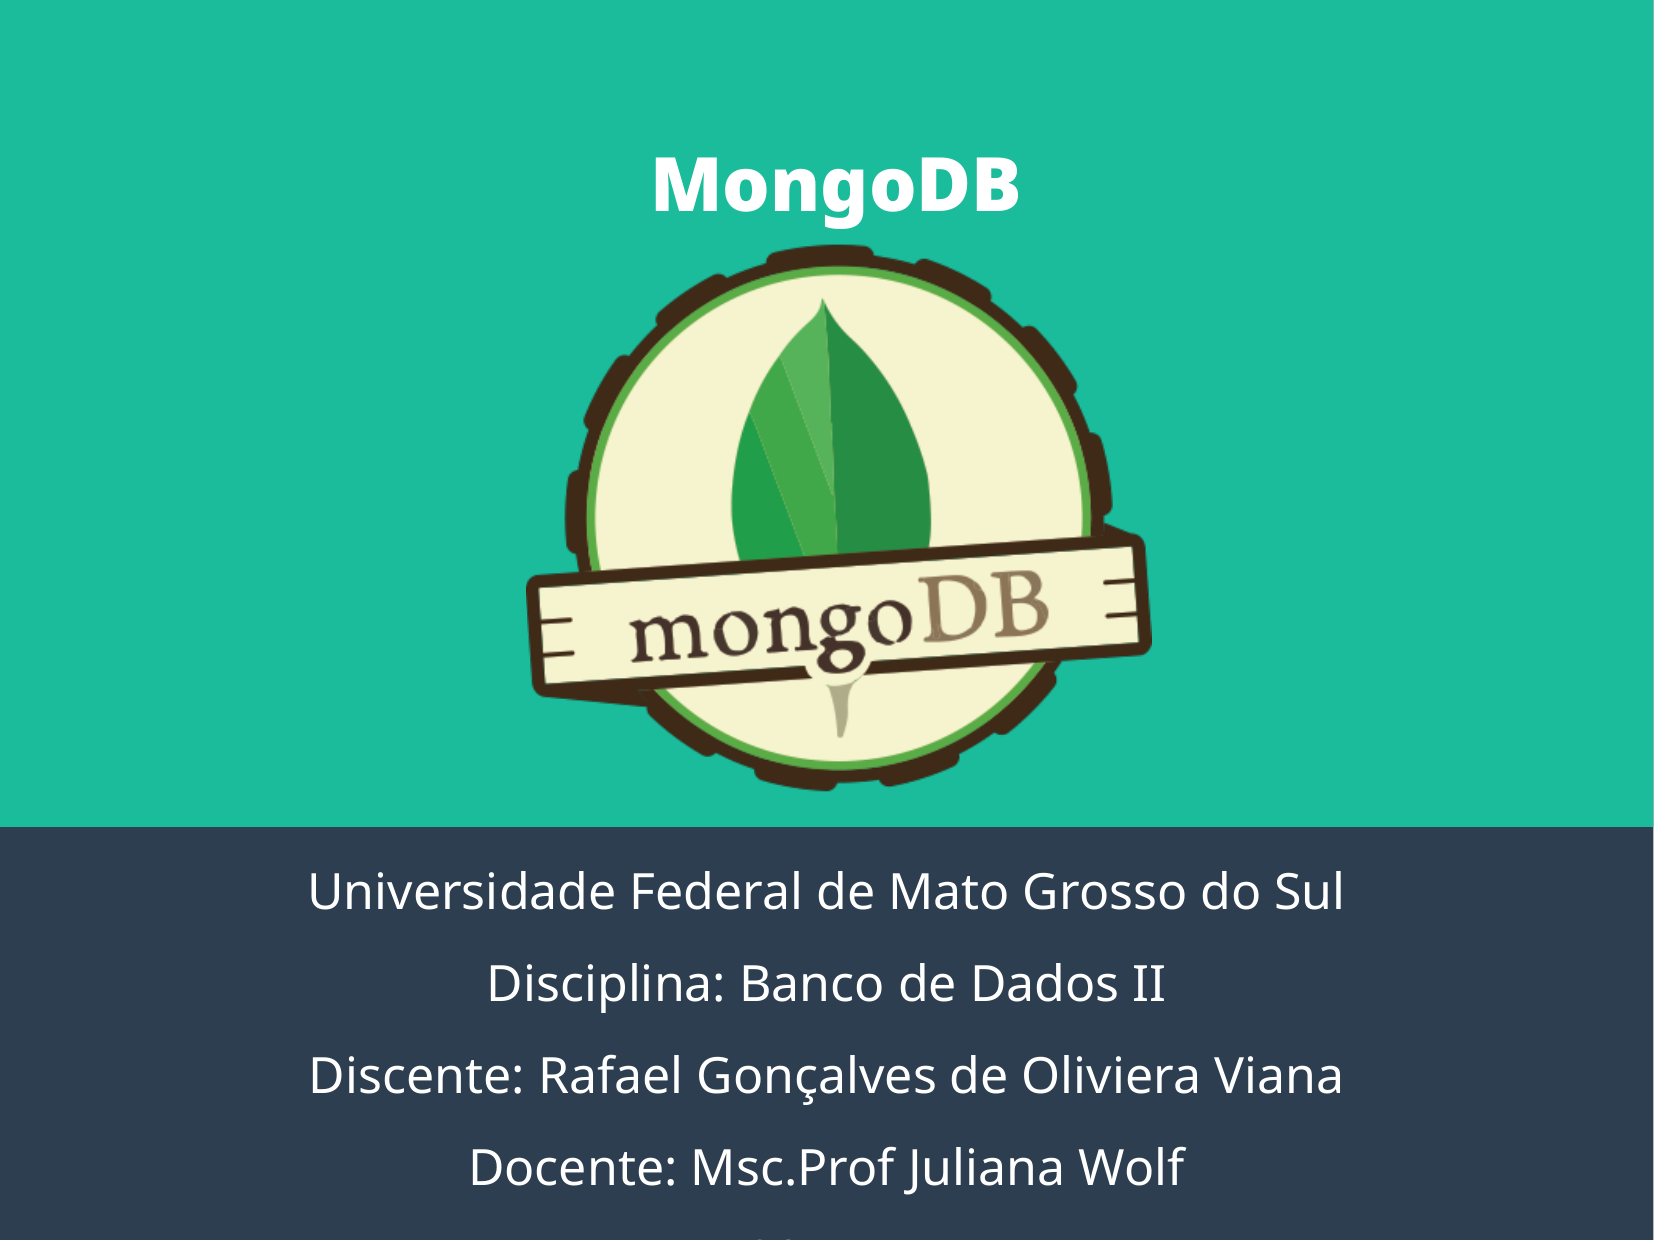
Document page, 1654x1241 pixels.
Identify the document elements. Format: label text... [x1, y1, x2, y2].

title MongoDB [59, 47, 1595, 266]
subtitle Universidade Federal de Mato Grosso do Sul Disciplina: Banco de Dados II Discente: Rafael Gonçalves de Oliviera Viana Docente: Msc.Prof Juliana Wolf 2017/1 [59, 855, 1595, 1241]
picture [526, 206, 1152, 832]
